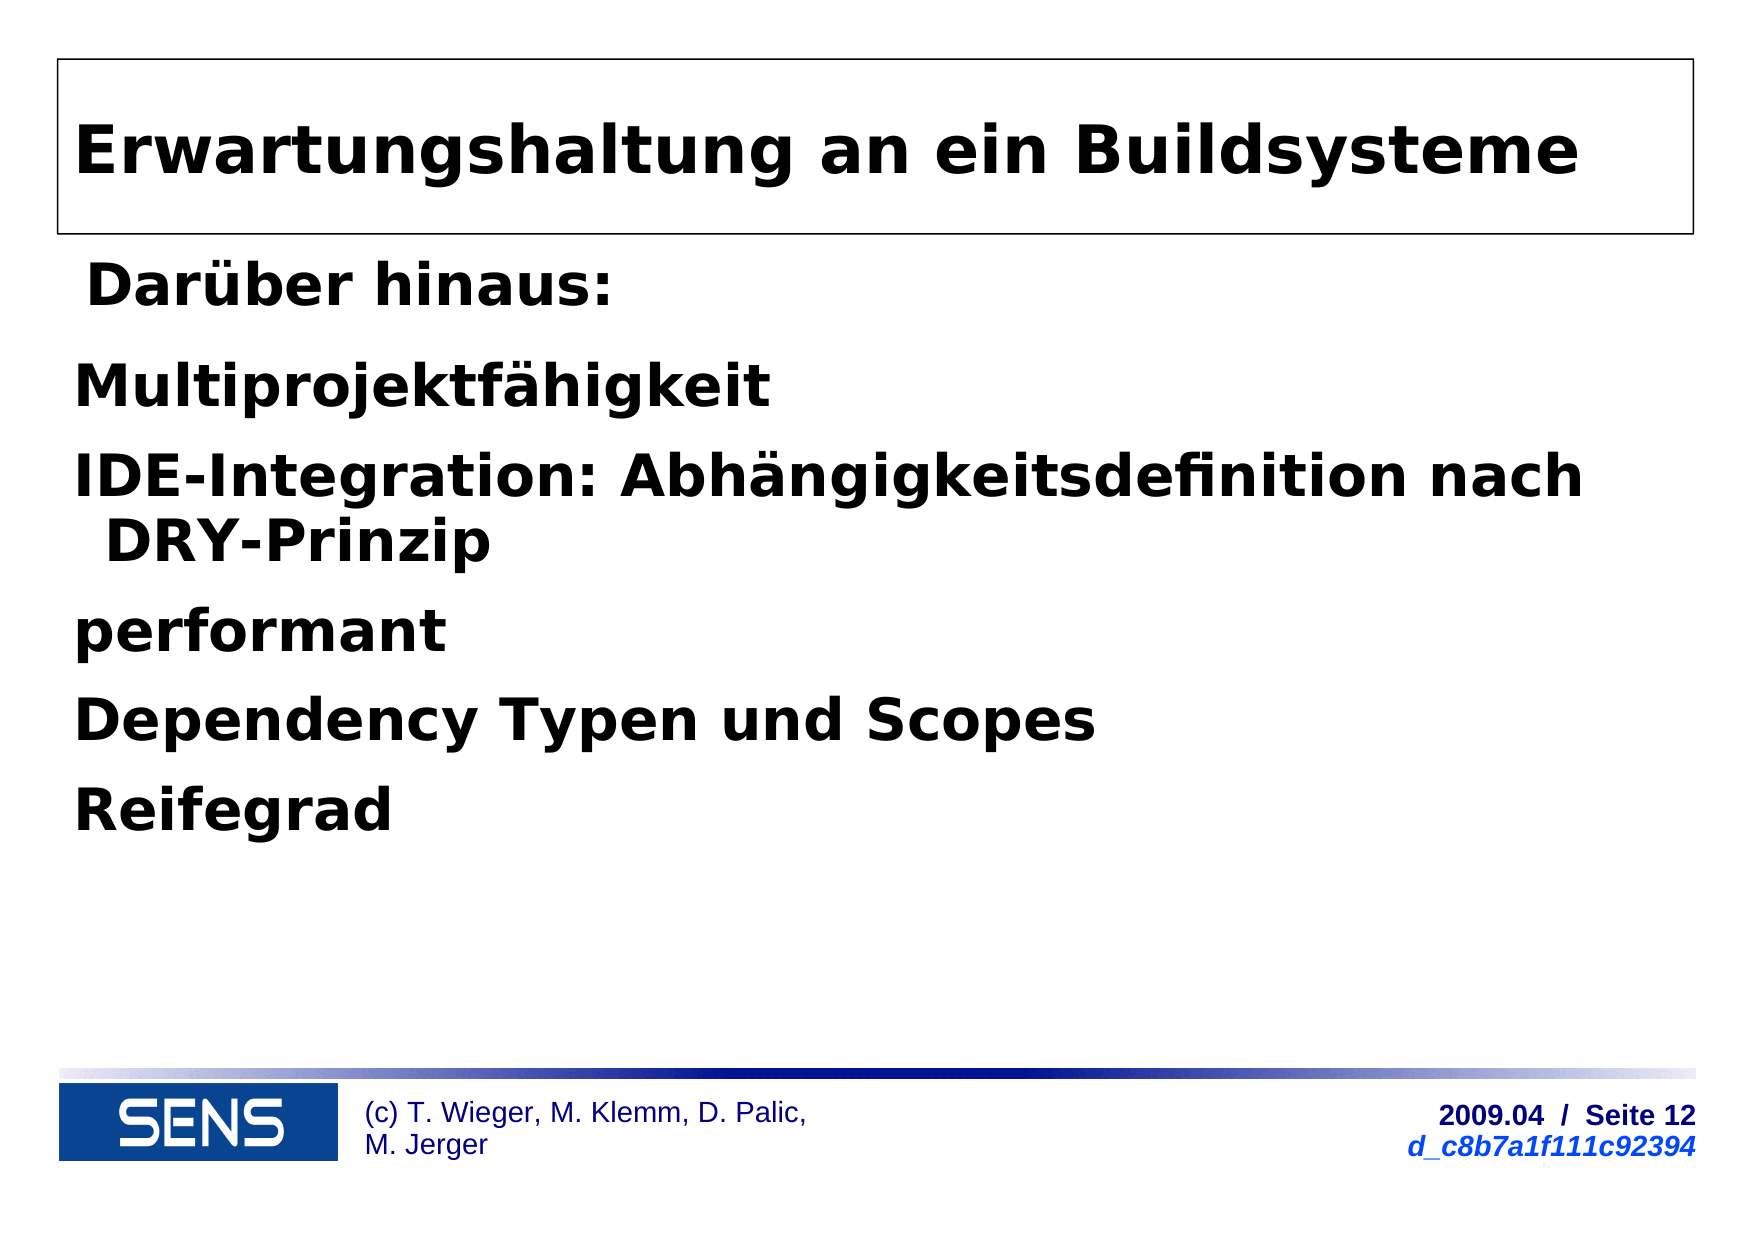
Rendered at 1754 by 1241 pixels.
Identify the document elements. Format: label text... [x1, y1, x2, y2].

title Erwartungshaltung an ein Buildsysteme [73, 61, 1693, 241]
list Darüber hinaus: Multiprojektfähigkeit IDE-Integration: Abhängigkeitsdefinition nach DRY-Prinzip performant Dependency Typen und Scopes Reifegrad [73, 250, 1696, 1017]
picture [59, 1083, 338, 1161]
picture [59, 1068, 1696, 1079]
